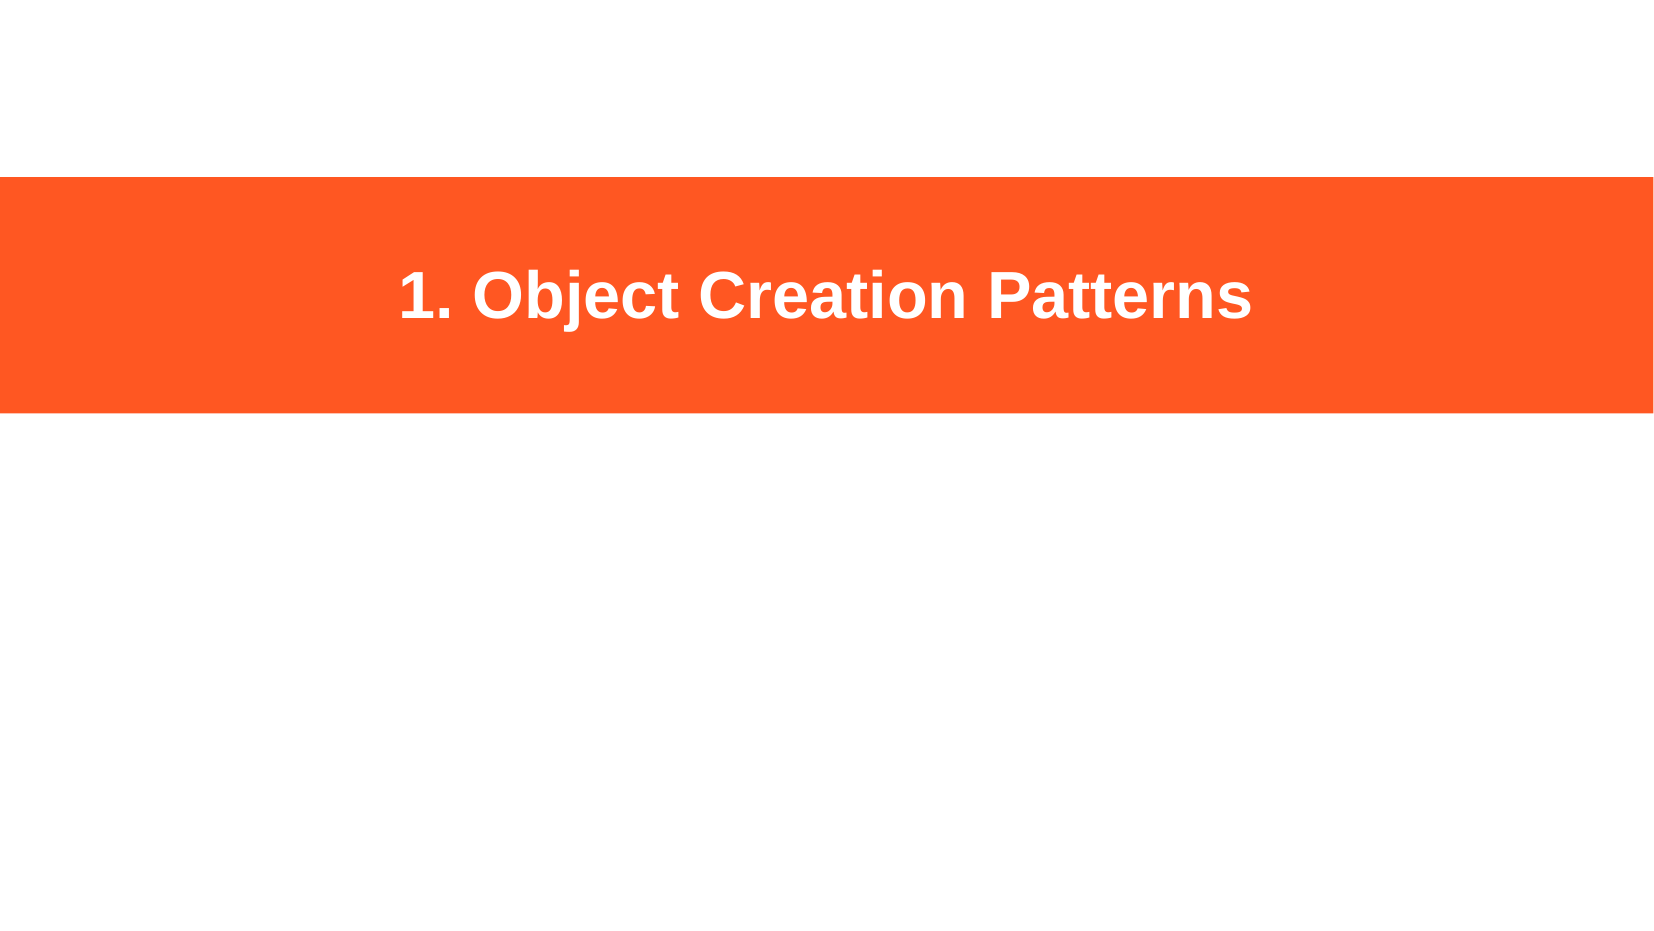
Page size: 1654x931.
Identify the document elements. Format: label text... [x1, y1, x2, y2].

title 1. Object Creation Patterns [0, 177, 1654, 414]
